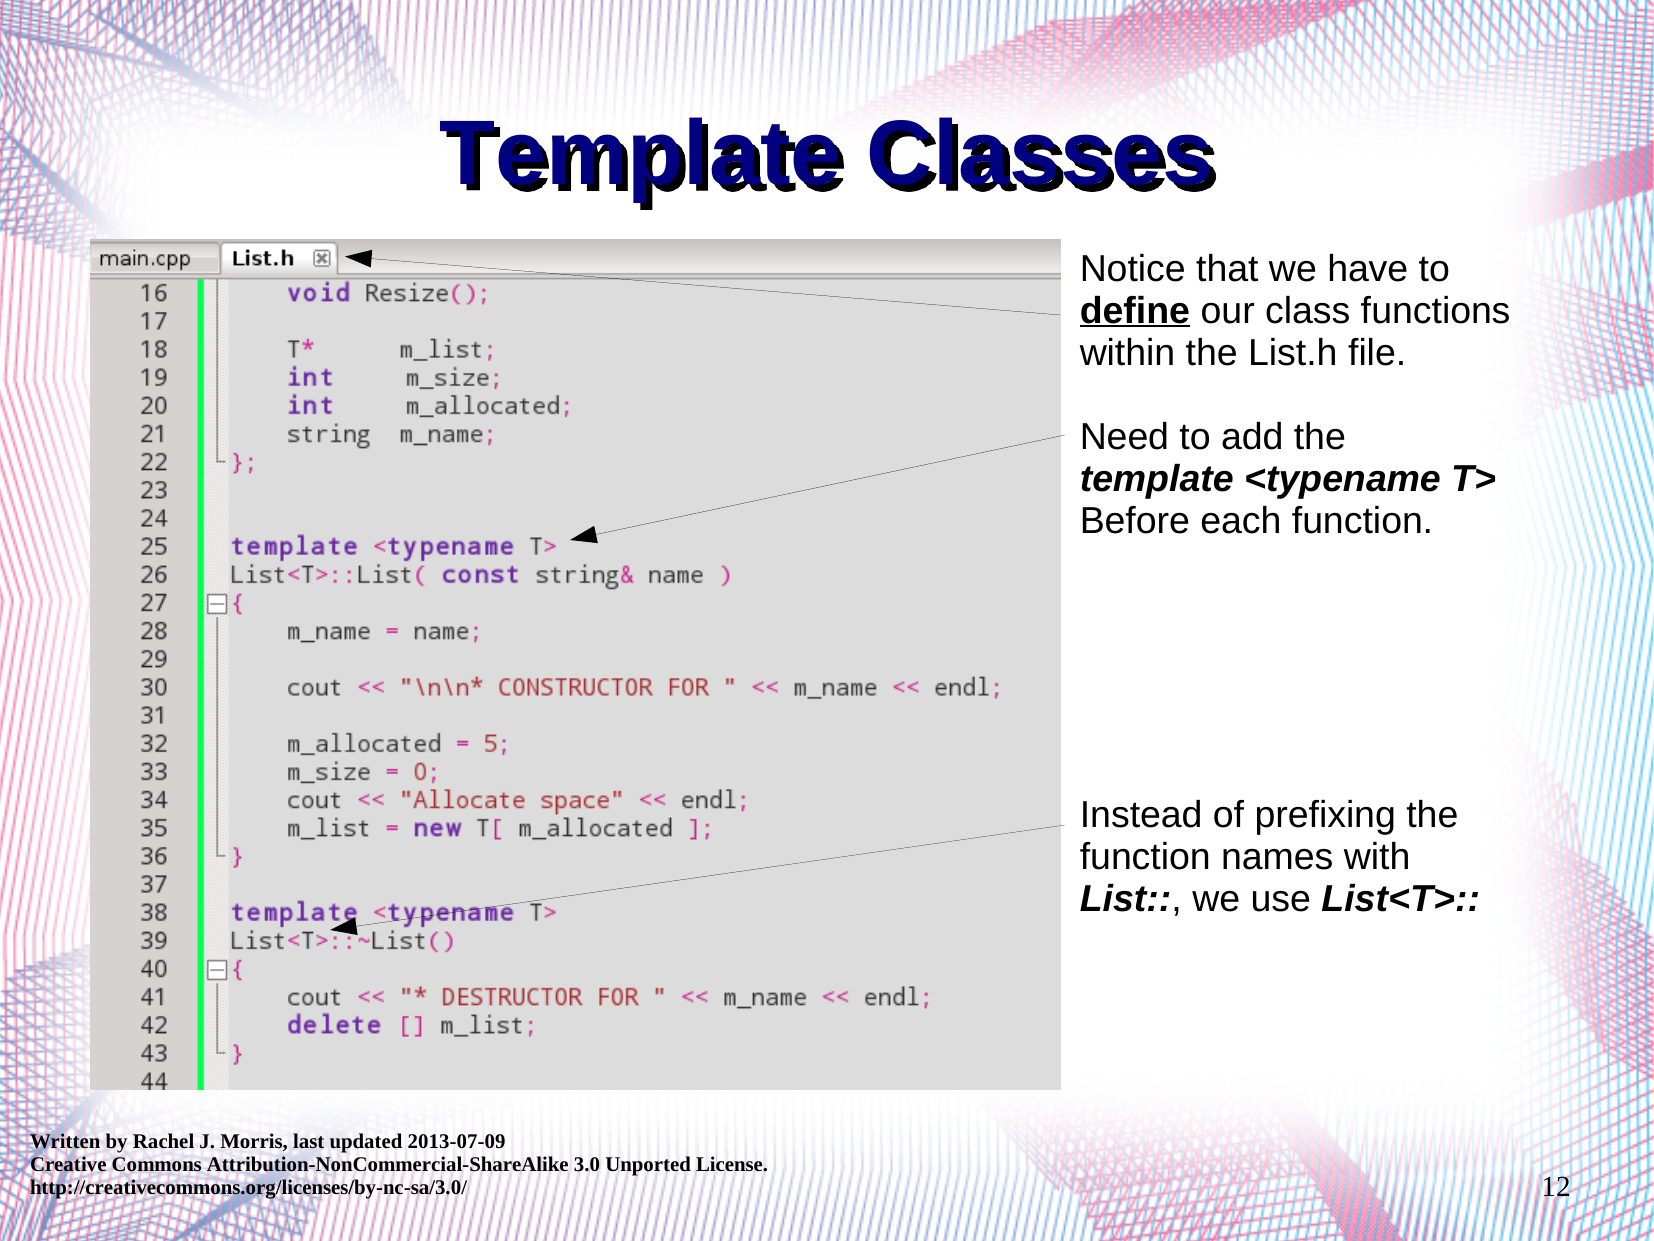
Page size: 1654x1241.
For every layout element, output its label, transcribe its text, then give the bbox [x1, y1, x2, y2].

picture [0, 0, 1654, 1241]
title Template Classes [82, 49, 1571, 257]
text_box Notice that we have to define our class functions within the List.h file. Need to add the template <typename T> Before each function. Instead of prefixing the function names with List::, we use List<T>:: [1065, 240, 1531, 927]
